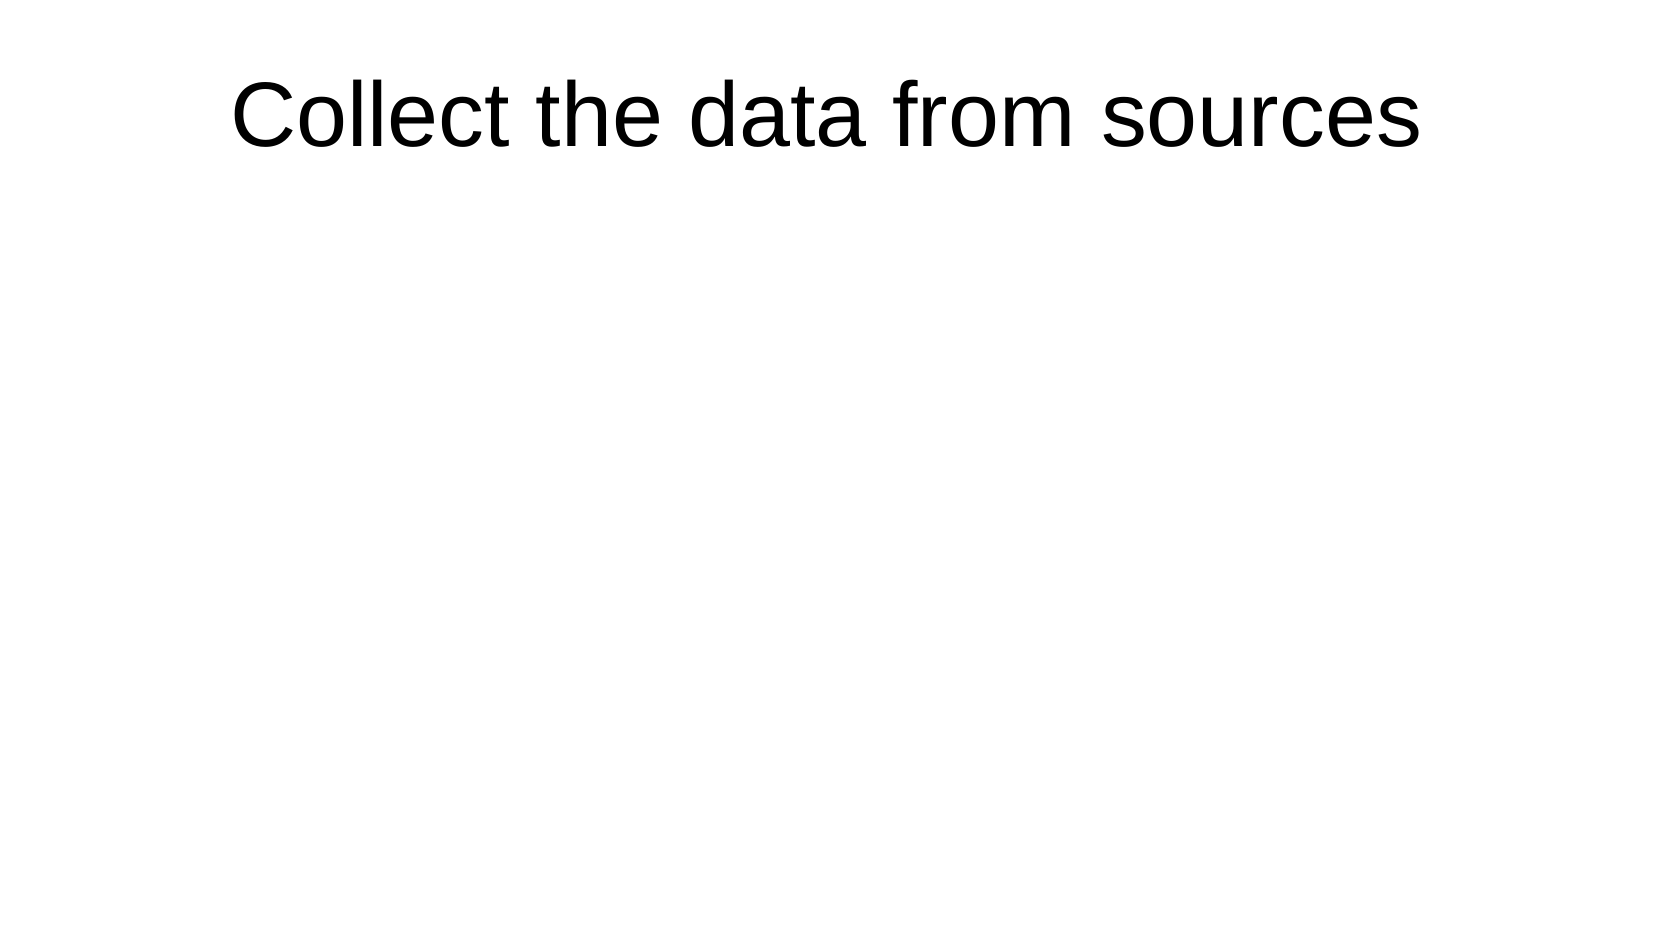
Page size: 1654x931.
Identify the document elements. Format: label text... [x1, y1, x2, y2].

title Collect the data from sources [82, 37, 1571, 193]
